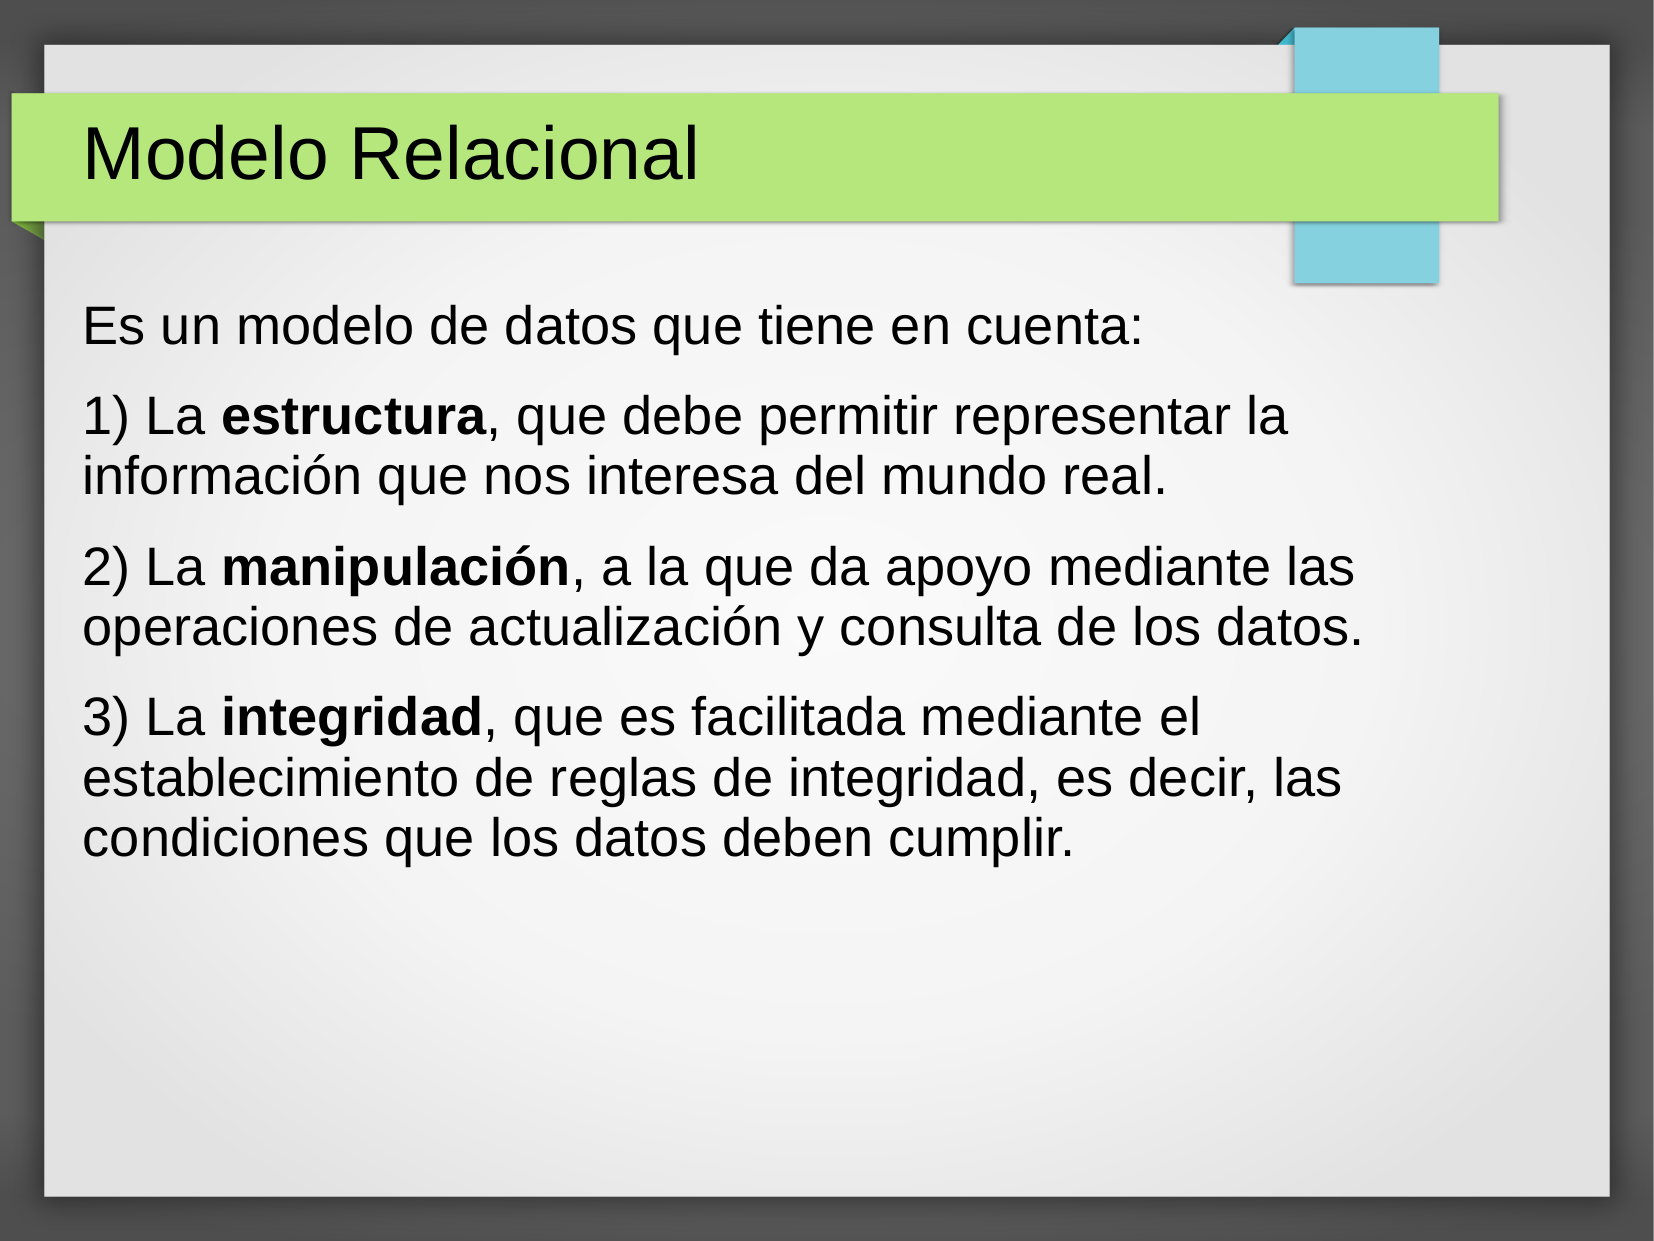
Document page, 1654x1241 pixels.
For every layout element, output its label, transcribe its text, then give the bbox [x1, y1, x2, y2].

title Modelo Relacional [82, 94, 1264, 213]
list Es un modelo de datos que tiene en cuenta: 1) La estructura, que debe permitir representar la información que nos interesa del mundo real. 2) La manipulación, a la que da apoyo mediante las operaciones de actualización y consulta de los datos. 3) La integridad, que es facilitada mediante el establecimiento de reglas de integridad, es decir, las condiciones que los datos deben cumplir. [82, 295, 1571, 1015]
picture [0, 0, 1654, 1241]
